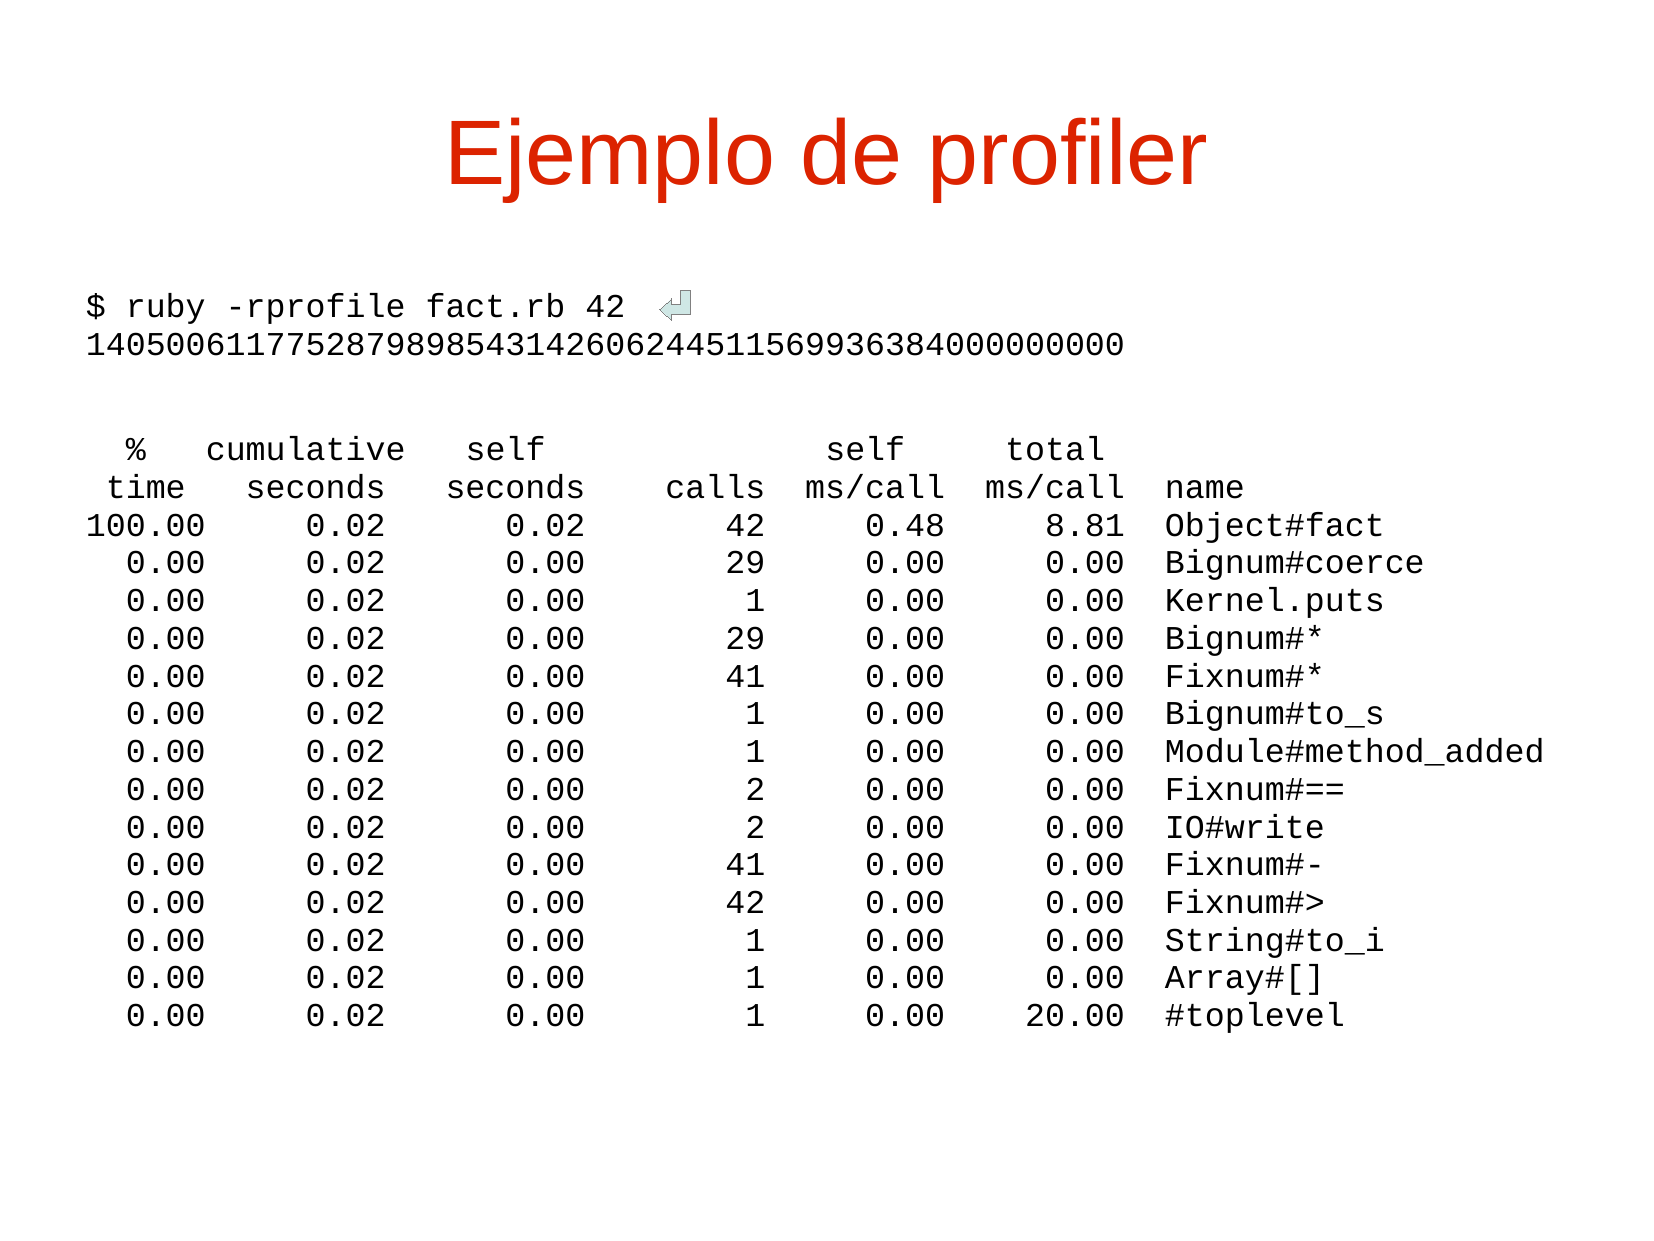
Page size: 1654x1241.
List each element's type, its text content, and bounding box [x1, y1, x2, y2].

list $ ruby -rprofile fact.rb 42 1405006117752879898543142606244511569936384000000000 % cumulative self self total time seconds seconds calls ms/call ms/call name 100.00 0.02 0.02 42 0.48 8.81 Object#fact 0.00 0.02 0.00 29 0.00 0.00 Bignum#coerce 0.00 0.02 0.00 1 0.00 0.00 Kernel.puts 0.00 0.02 0.00 29 0.00 0.00 Bignum#* 0.00 0.02 0.00 41 0.00 0.00 Fixnum#* 0.00 0.02 0.00 1 0.00 0.00 Bignum#to_s 0.00 0.02 0.00 1 0.00 0.00 Module#method_added 0.00 0.02 0.00 2 0.00 0.00 Fixnum#== 0.00 0.02 0.00 2 0.00 0.00 IO#write 0.00 0.02 0.00 41 0.00 0.00 Fixnum#- 0.00 0.02 0.00 42 0.00 0.00 Fixnum#> 0.00 0.02 0.00 1 0.00 0.00 String#to_i 0.00 0.02 0.00 1 0.00 0.00 Array#[] 0.00 0.02 0.00 1 0.00 20.00 #toplevel [85, 290, 1616, 1186]
text_box [659, 290, 691, 321]
title Ejemplo de profiler [82, 49, 1571, 257]
